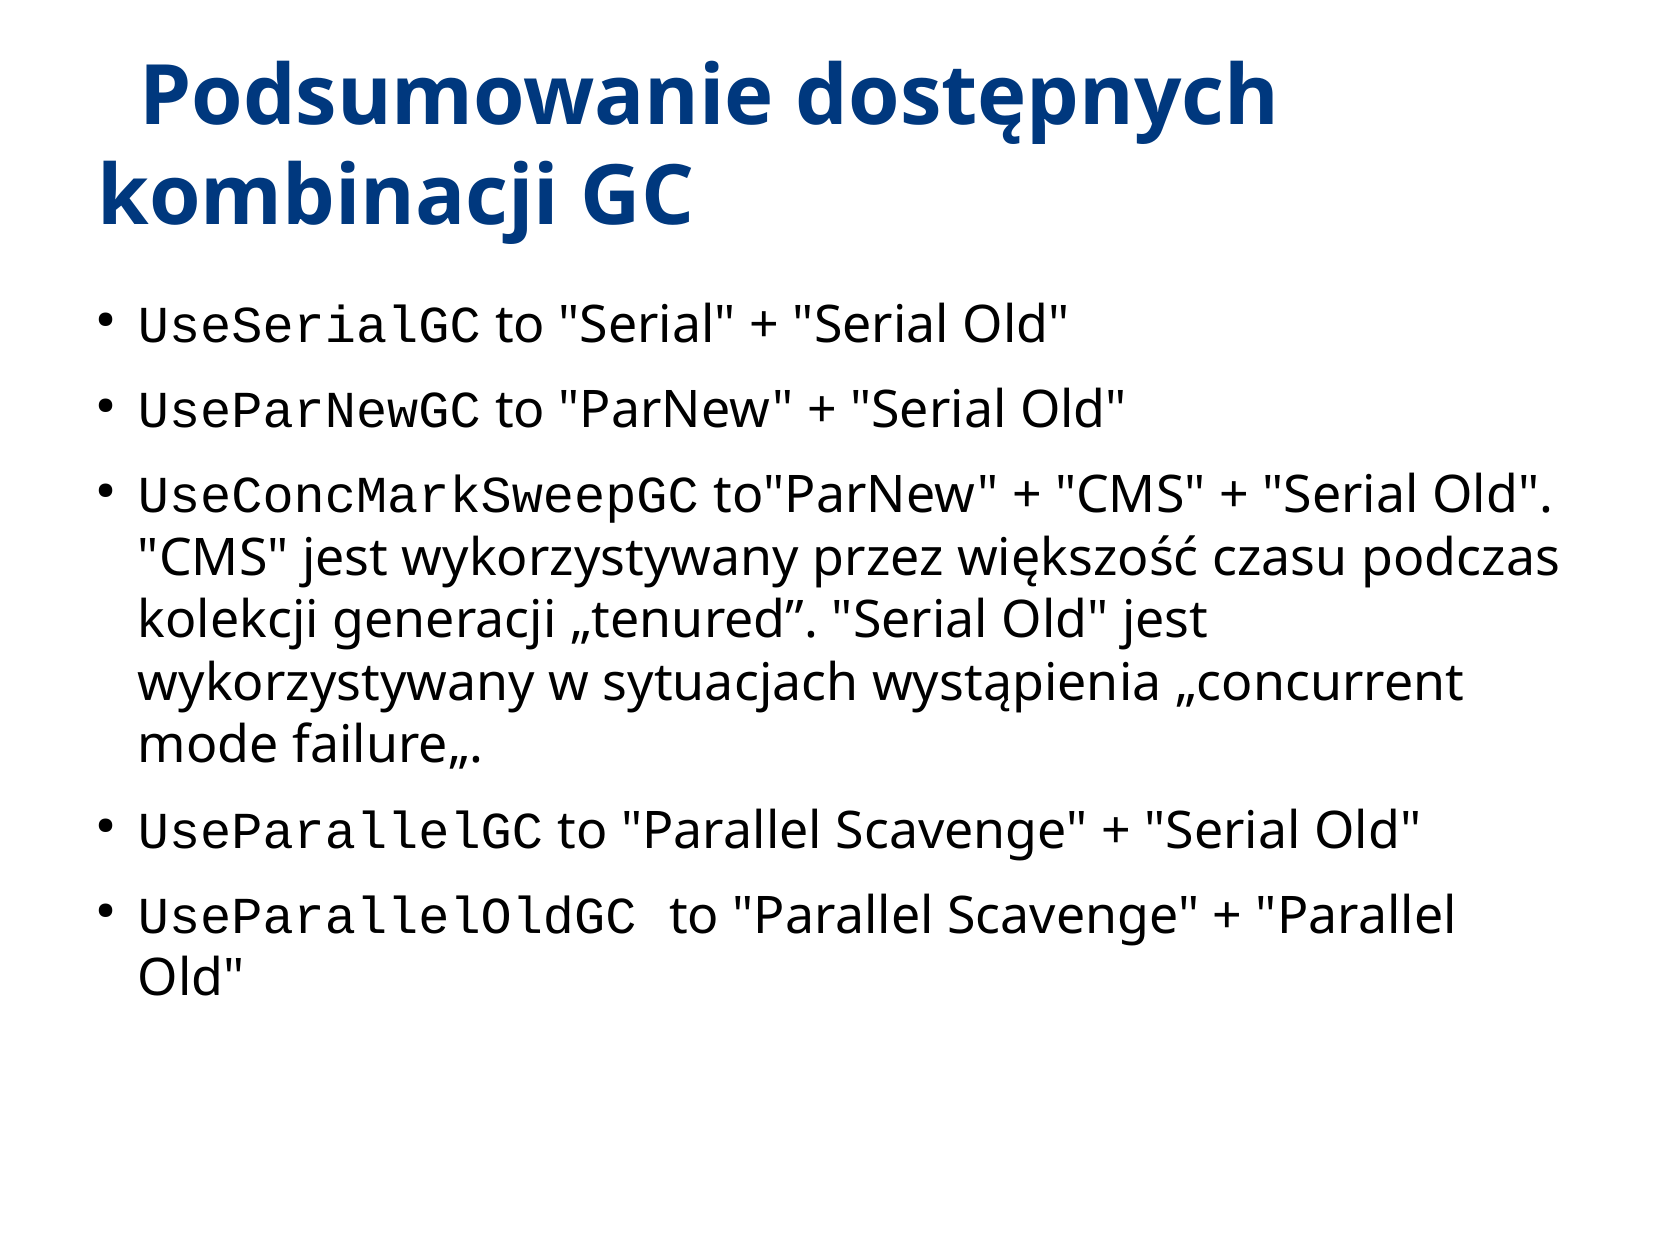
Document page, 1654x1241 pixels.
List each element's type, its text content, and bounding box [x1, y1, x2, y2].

list UseSerialGC to "Serial" + "Serial Old" UseParNewGC to "ParNew" + "Serial Old" UseConcMarkSweepGC to"ParNew" + "CMS" + "Serial Old". "CMS" jest wykorzystywany przez większość czasu podczas kolekcji generacji „tenured”. "Serial Old" jest wykorzystywany w sytuacjach wystąpienia „concurrent mode failure„. UseParallelGC to "Parallel Scavenge" + "Serial Old" UseParallelOldGC to "Parallel Scavenge" + "Parallel Old" [82, 290, 1571, 1010]
title Podsumowanie dostępnych kombinacji GC [82, 49, 1571, 257]
